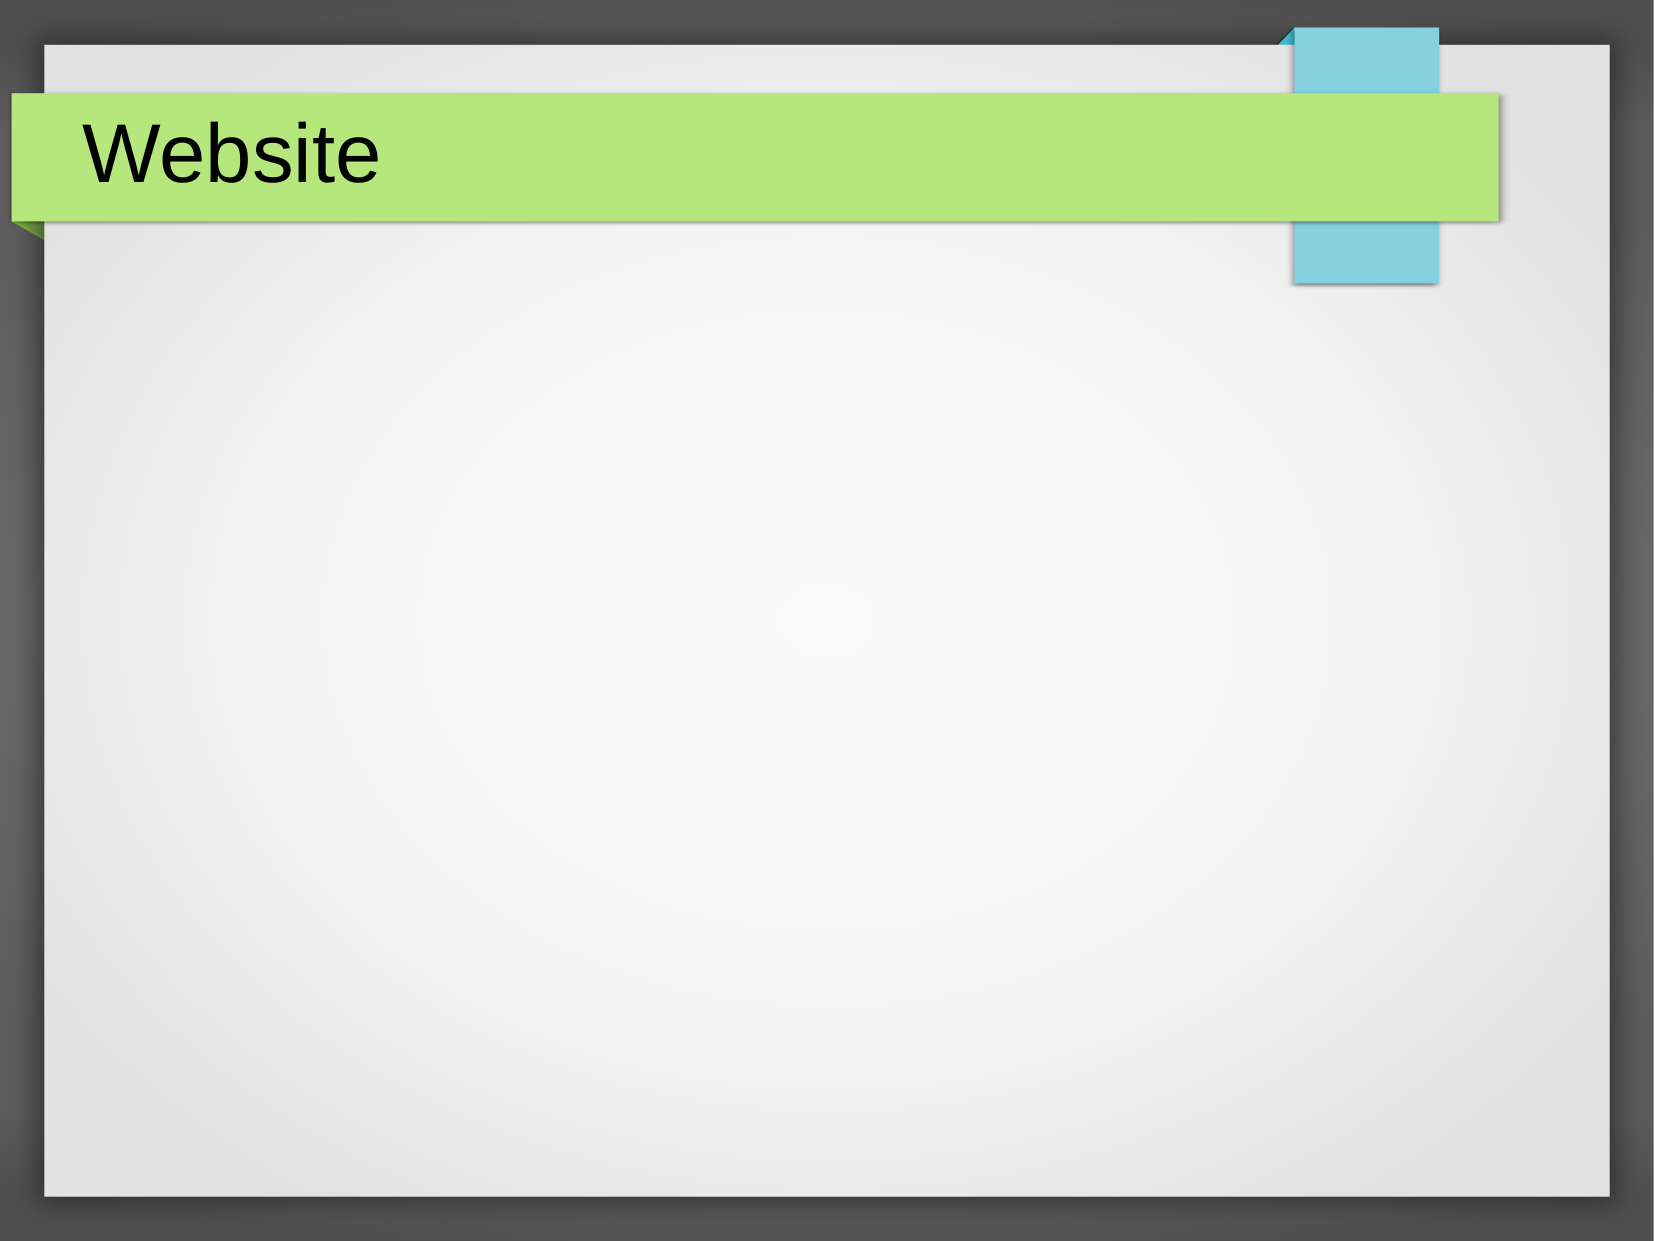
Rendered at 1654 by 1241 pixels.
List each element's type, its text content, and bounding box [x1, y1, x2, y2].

title Website [82, 94, 1441, 213]
picture [0, 0, 1654, 1241]
